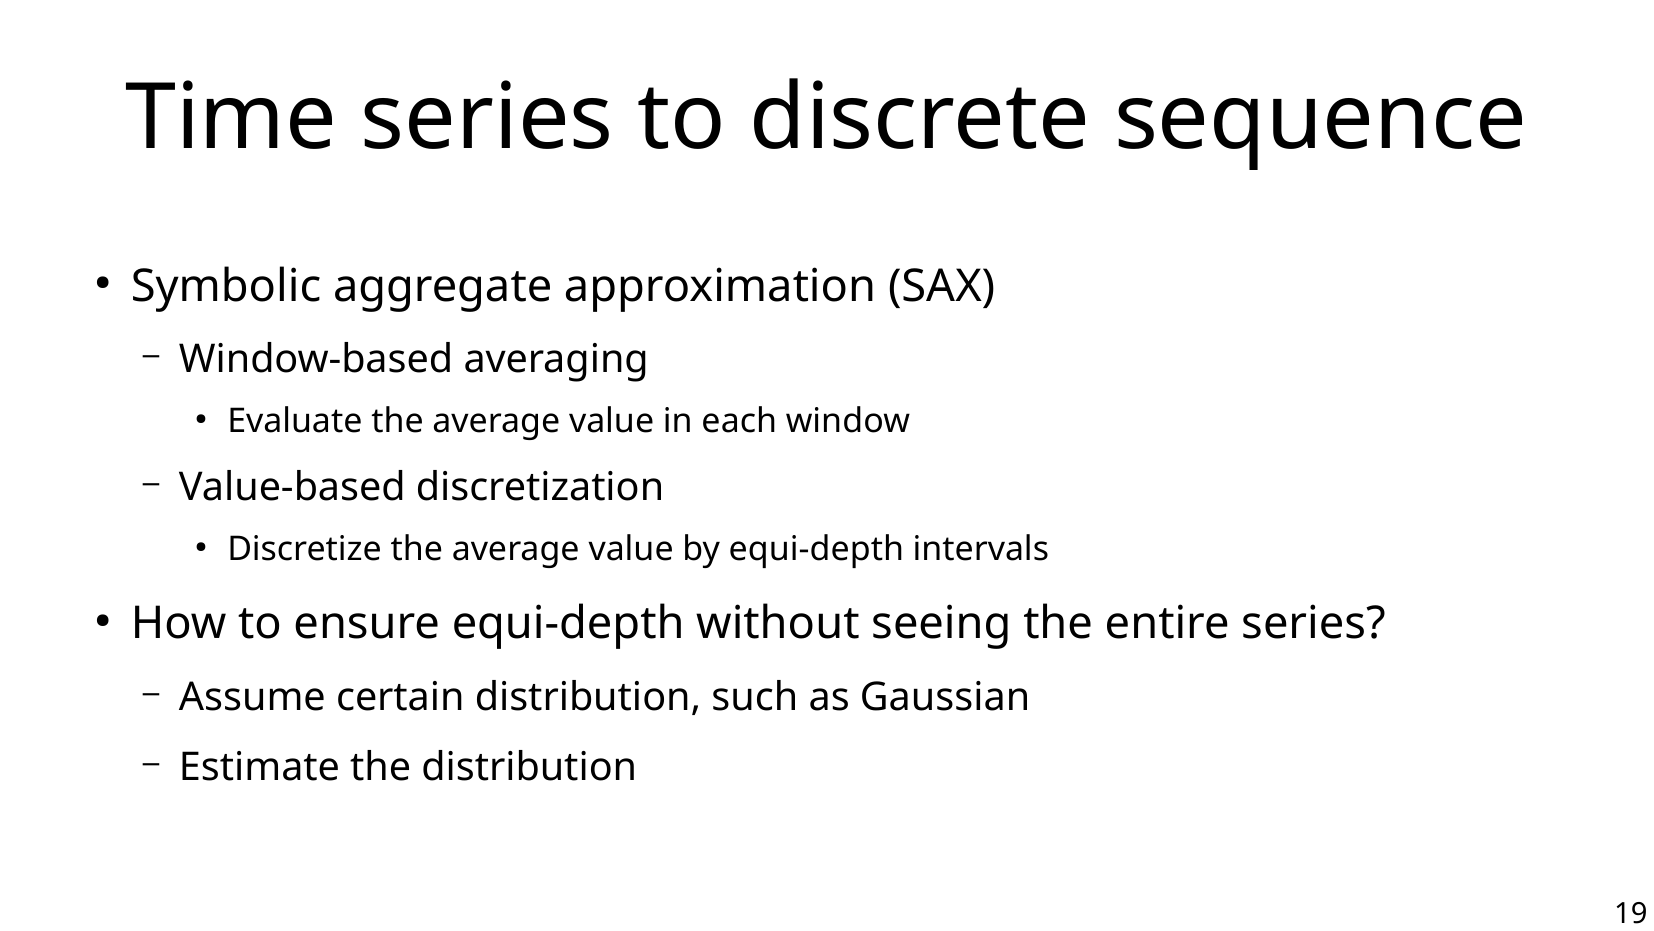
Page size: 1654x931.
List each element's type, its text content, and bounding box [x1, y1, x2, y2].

list Symbolic aggregate approximation (SAX) Window-based averaging Evaluate the average value in each window Value-based discretization Discretize the average value by equi-depth intervals How to ensure equi-depth without seeing the entire series? Assume certain distribution, such as Gaussian Estimate the distribution [82, 253, 1571, 793]
title Time series to discrete sequence [82, 1, 1571, 226]
